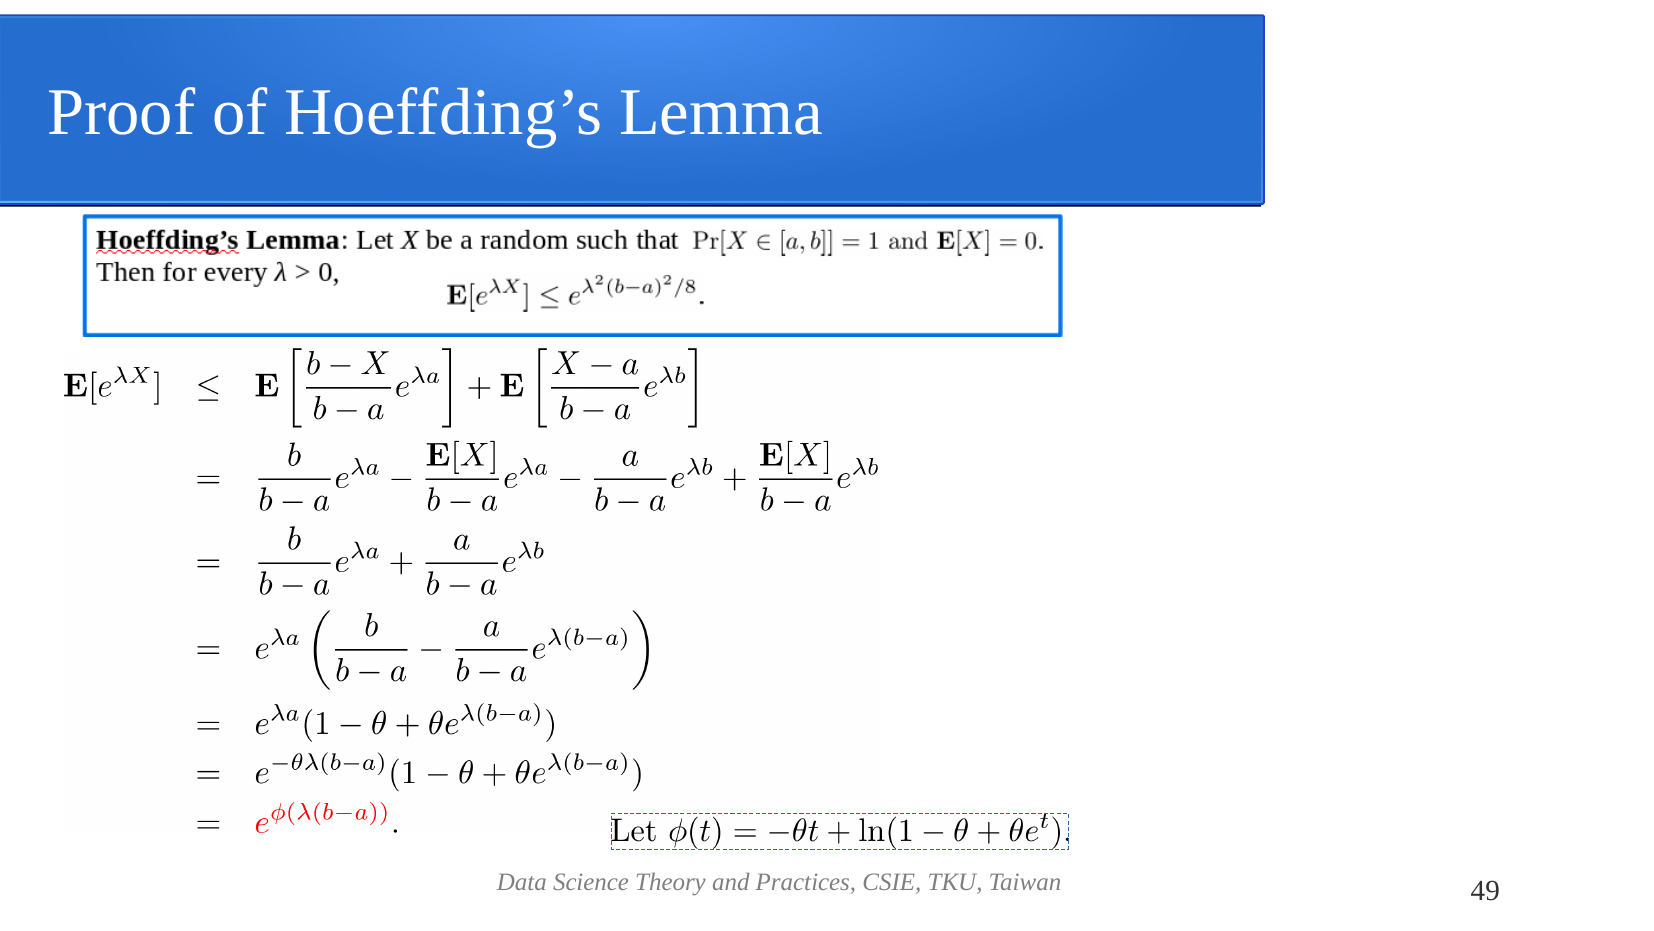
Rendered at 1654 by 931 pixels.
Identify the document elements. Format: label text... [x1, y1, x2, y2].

picture [64, 348, 1069, 850]
title Proof of Hoeffding’s Lemma [47, 35, 1199, 189]
picture [82, 212, 1063, 337]
